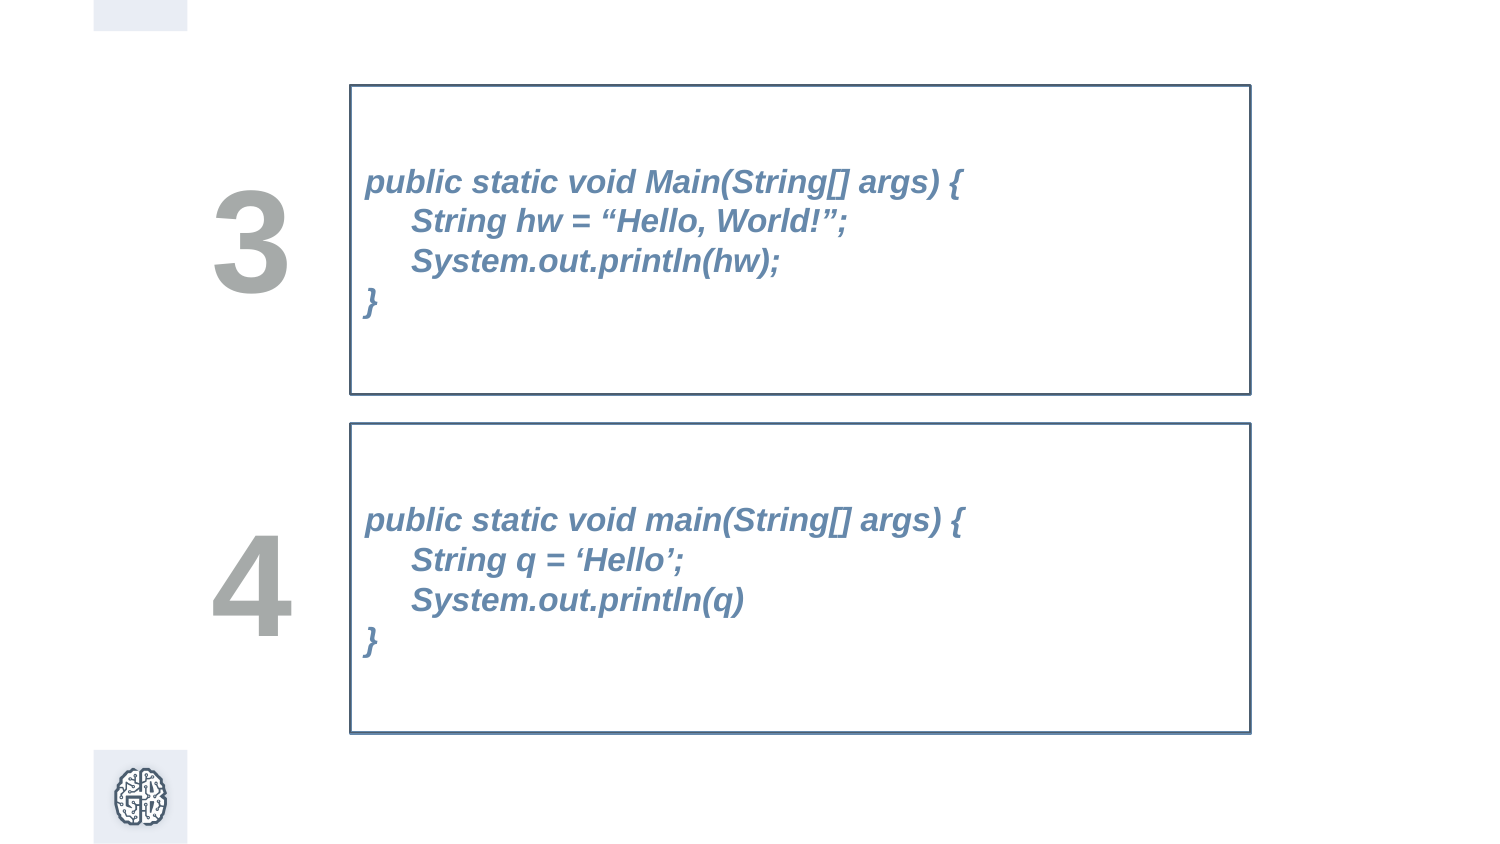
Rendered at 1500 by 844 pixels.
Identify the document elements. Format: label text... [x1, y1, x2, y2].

text_box 4 [177, 423, 327, 733]
text_box public static void Main(String[] args) { String hw = “Hello, World!”; System.out.println(hw); } [349, 84, 1251, 395]
text_box 3 [177, 79, 327, 389]
picture [106, 760, 175, 834]
text_box public static void main(String[] args) { String q = ‘Hello’; System.out.println(q) } [349, 423, 1251, 733]
